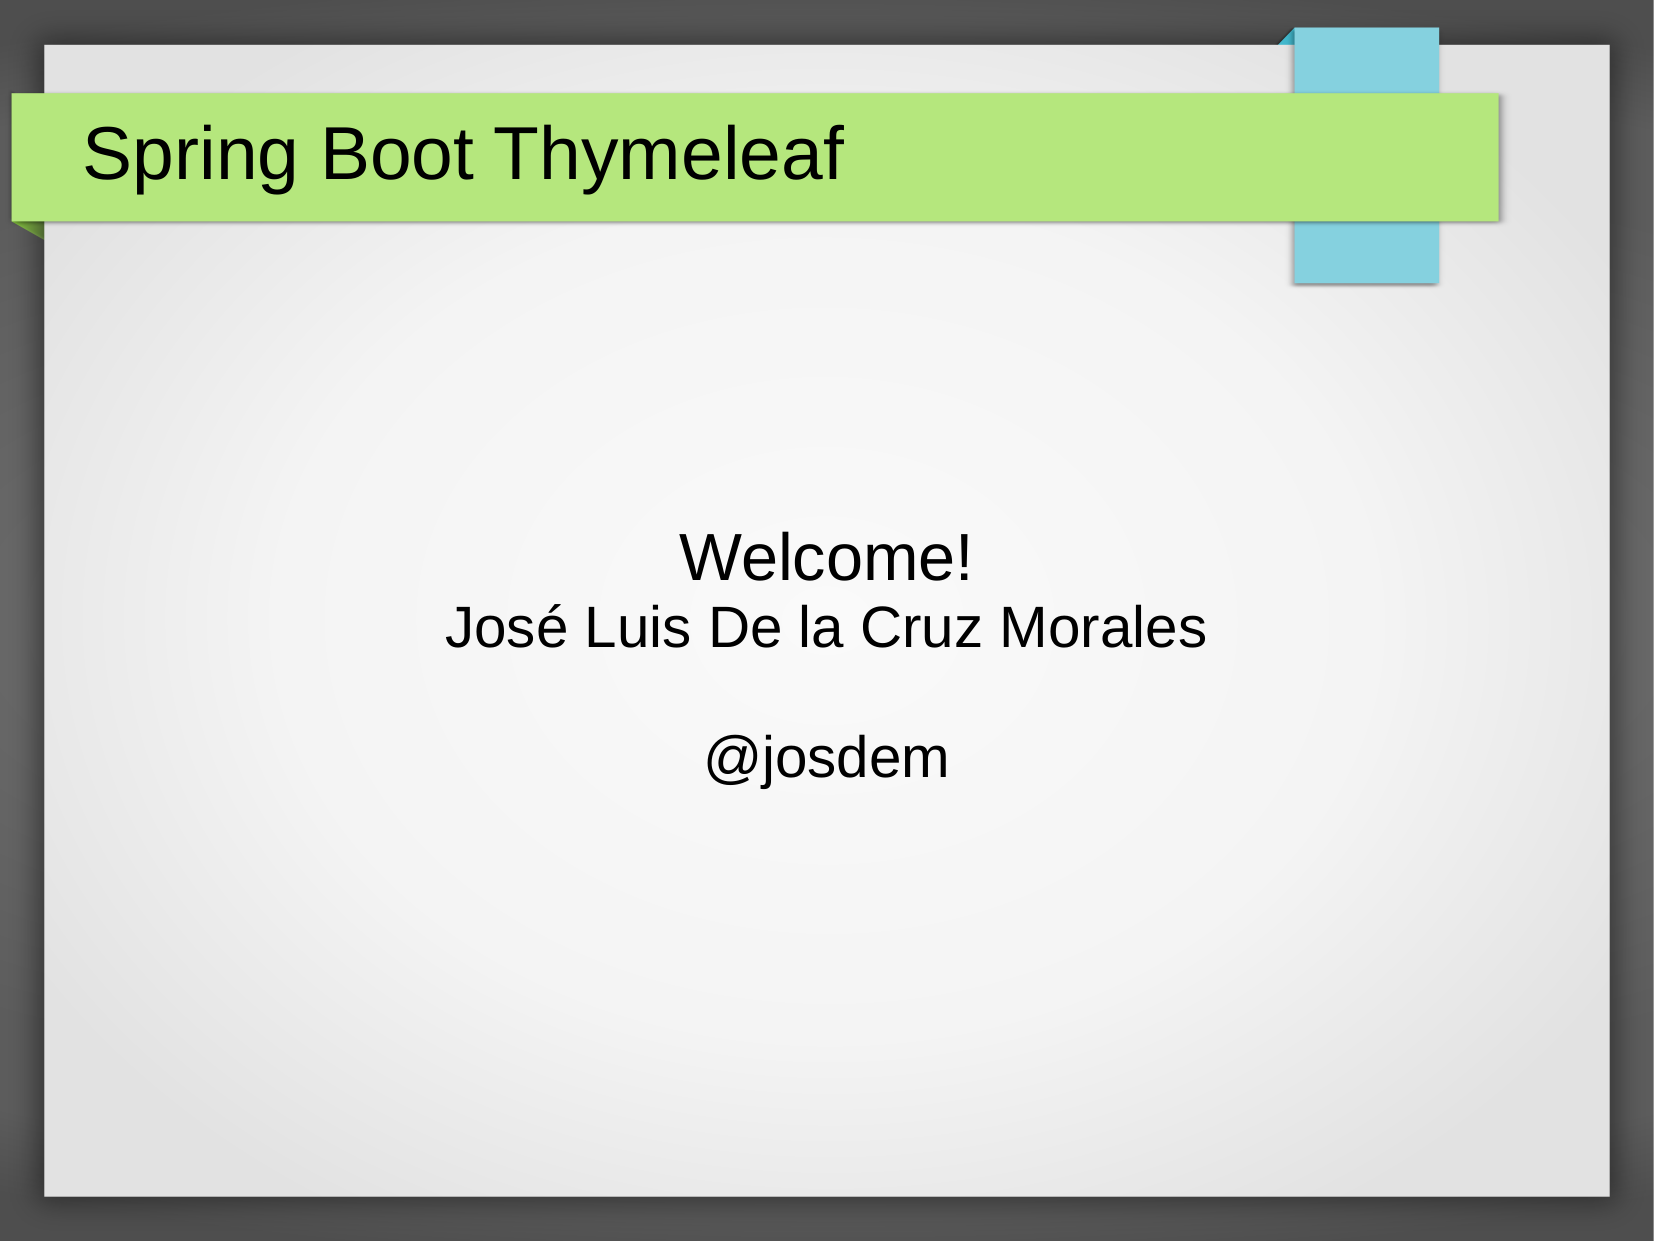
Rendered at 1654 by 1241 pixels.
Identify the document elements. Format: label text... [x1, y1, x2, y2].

subtitle Welcome! José Luis De la Cruz Morales @josdem [82, 295, 1571, 1015]
picture [0, 0, 1654, 1241]
title Spring Boot Thymeleaf [82, 94, 1264, 213]
